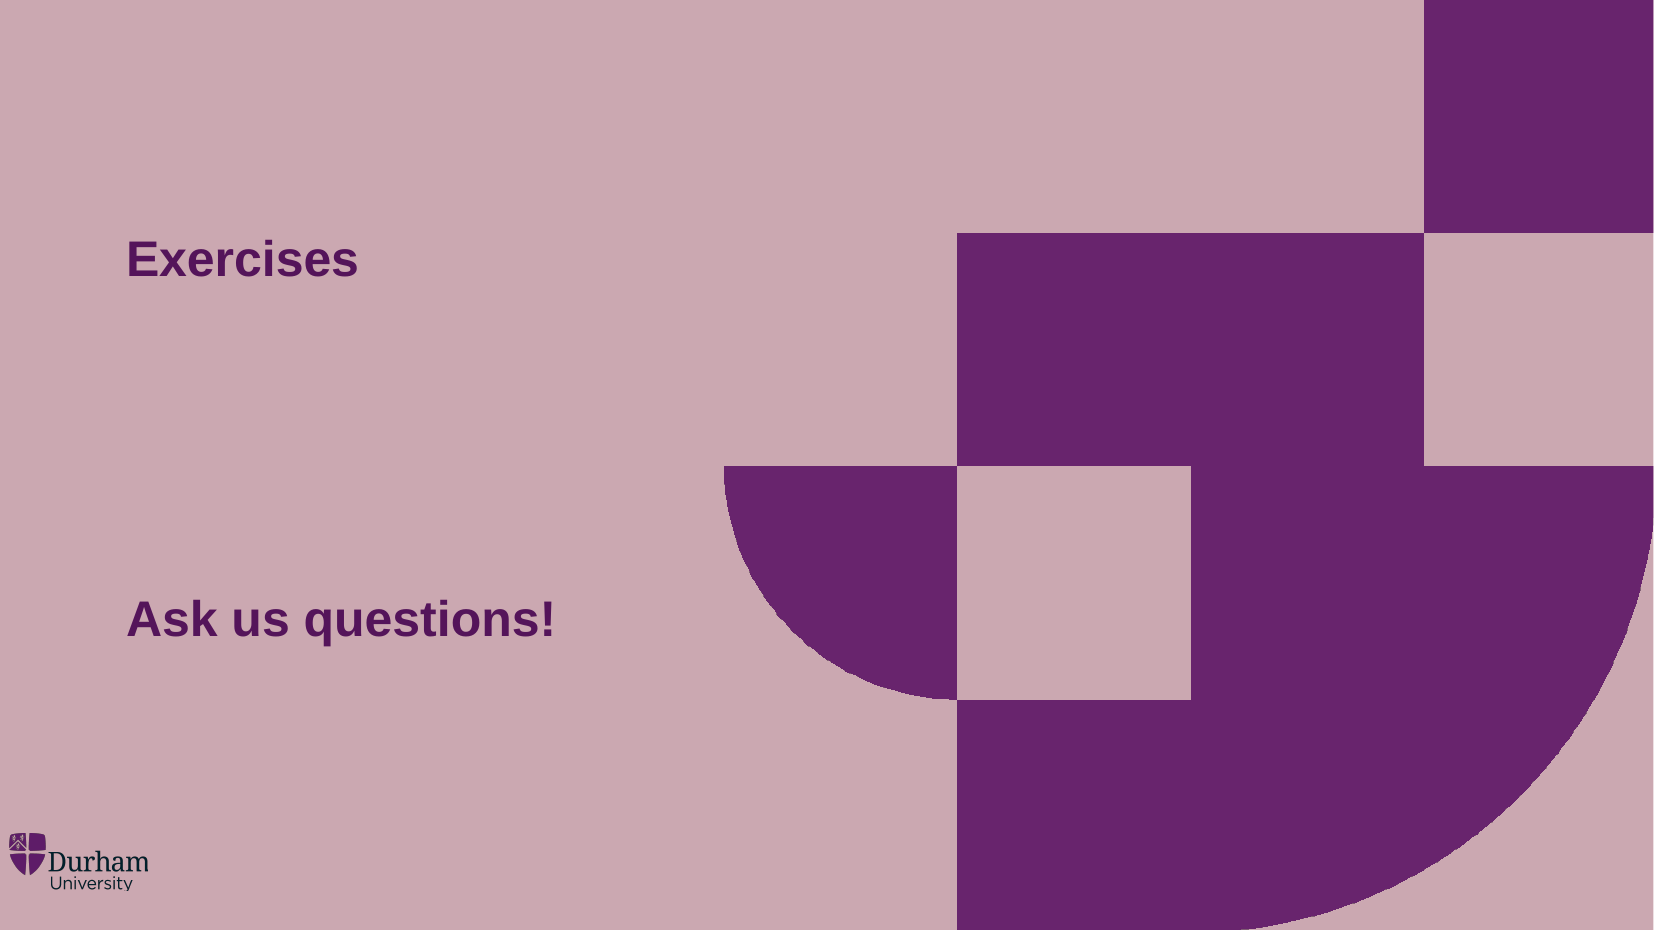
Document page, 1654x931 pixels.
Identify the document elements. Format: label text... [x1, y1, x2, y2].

picture [9, 833, 148, 891]
text_box Exercises Ask us questions! [125, 226, 1131, 426]
picture [723, 0, 1654, 930]
